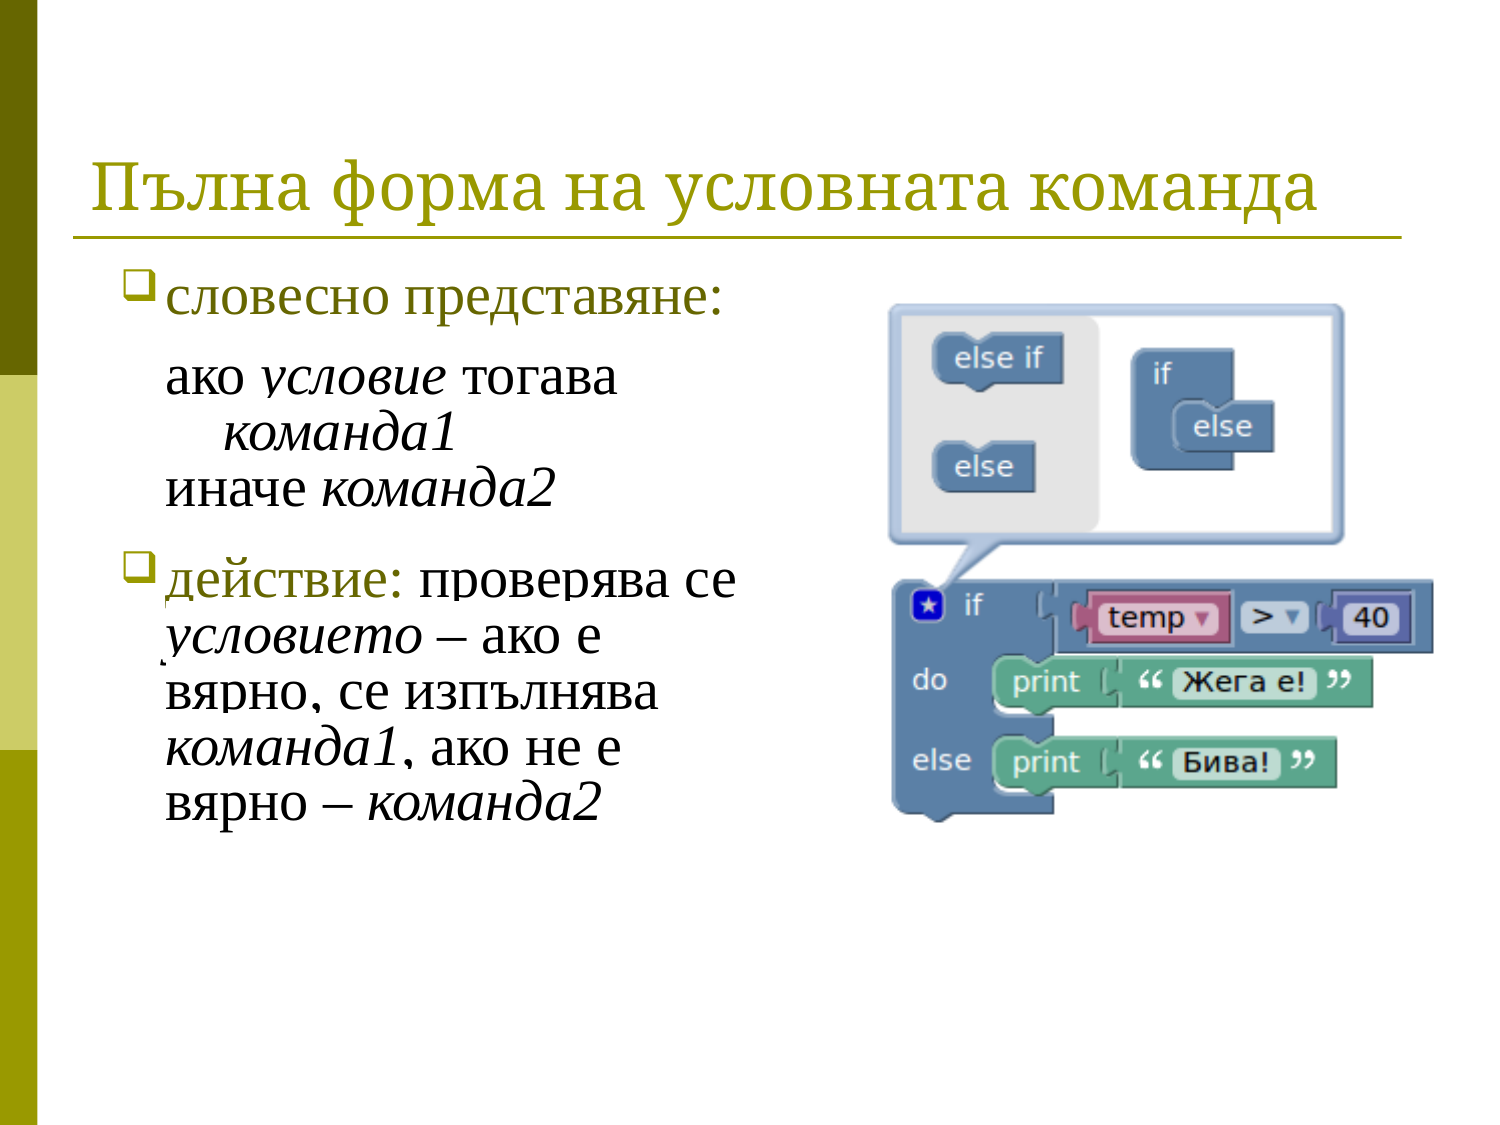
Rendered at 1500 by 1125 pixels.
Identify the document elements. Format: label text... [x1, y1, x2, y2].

list словесно представяне: ако условие тогава команда1 иначе команда2 действие: проверява се условието – ако е вярно, се изпълнява команда1, ако не е вярно – команда2 [75, 262, 786, 925]
picture [868, 278, 1456, 849]
title Пълна форма на условната команда [75, 0, 1500, 232]
